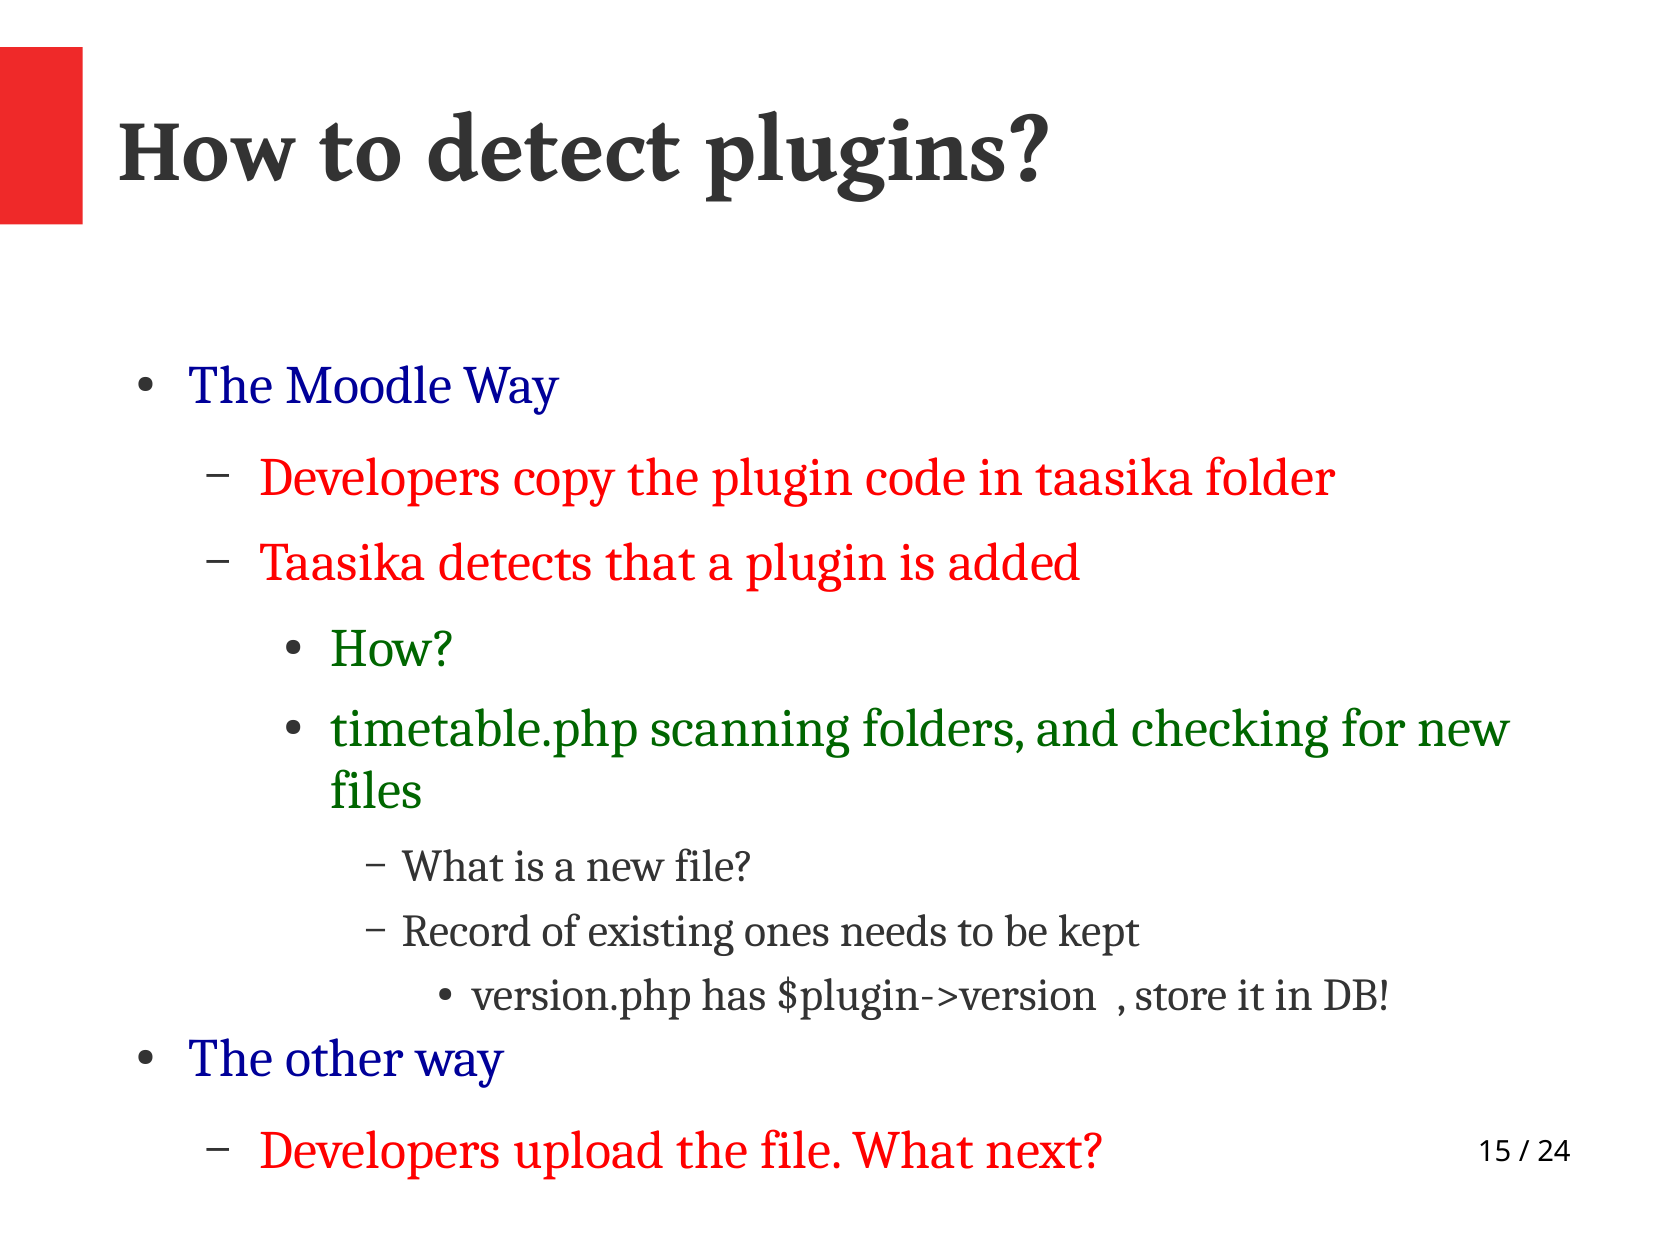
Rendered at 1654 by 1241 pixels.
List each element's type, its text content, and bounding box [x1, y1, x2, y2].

list The Moodle Way Developers copy the plugin code in taasika folder Taasika detects that a plugin is added How? timetable.php scanning folders, and checking for new files What is a new file? Record of existing ones needs to be kept version.php has $plugin->version , store it in DB! The other way Developers upload the file. What next? [118, 354, 1536, 1074]
title How to detect plugins? [118, 49, 1571, 257]
